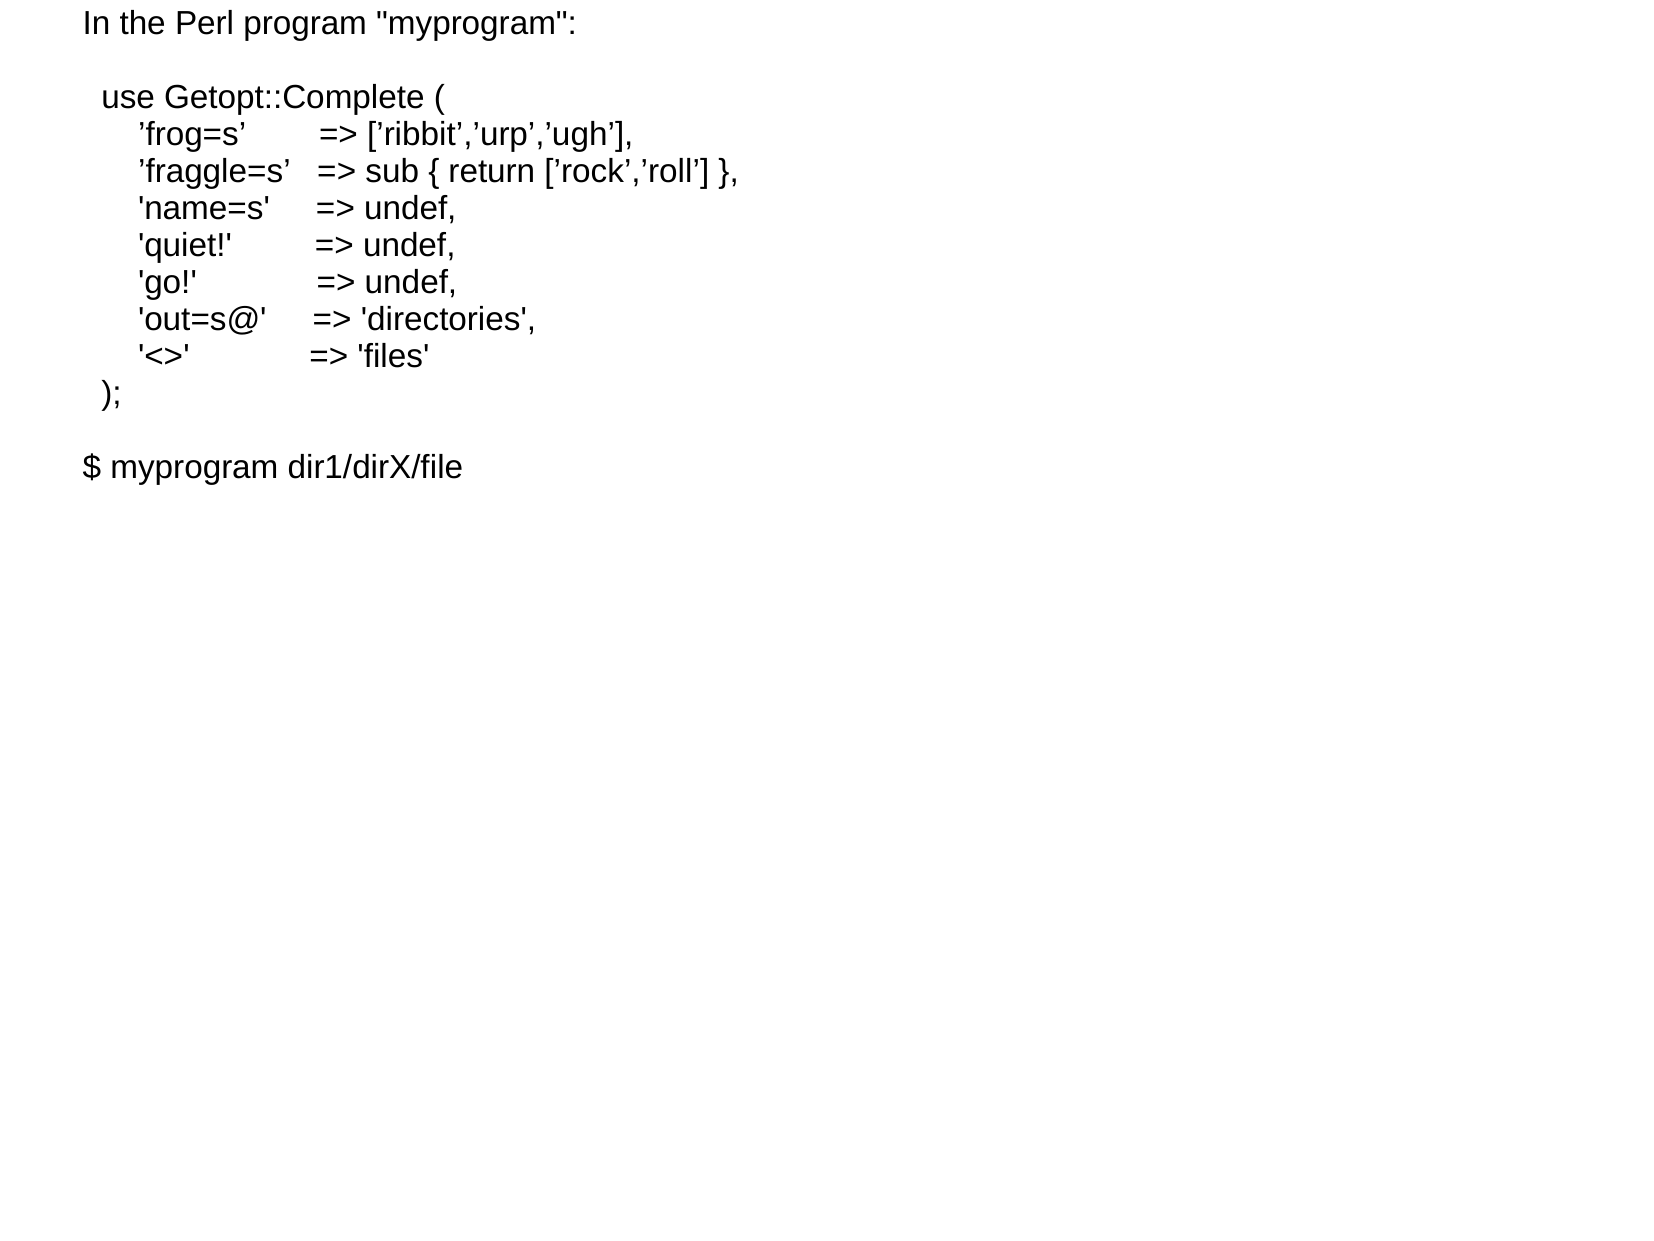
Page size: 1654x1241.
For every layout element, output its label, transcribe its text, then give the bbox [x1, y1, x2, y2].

subtitle In the Perl program "myprogram": use Getopt::Complete ( ’frog=s’ => [’ribbit’,’urp’,’ugh’], ’fraggle=s’ => sub { return [’rock’,’roll’] }, 'name=s' => undef, 'quiet!' => undef, 'go!' => undef, 'out=s@' => 'directories', '<>' => 'files' ); $ myprogram dir1/dirX/file [82, 4, 1571, 1064]
